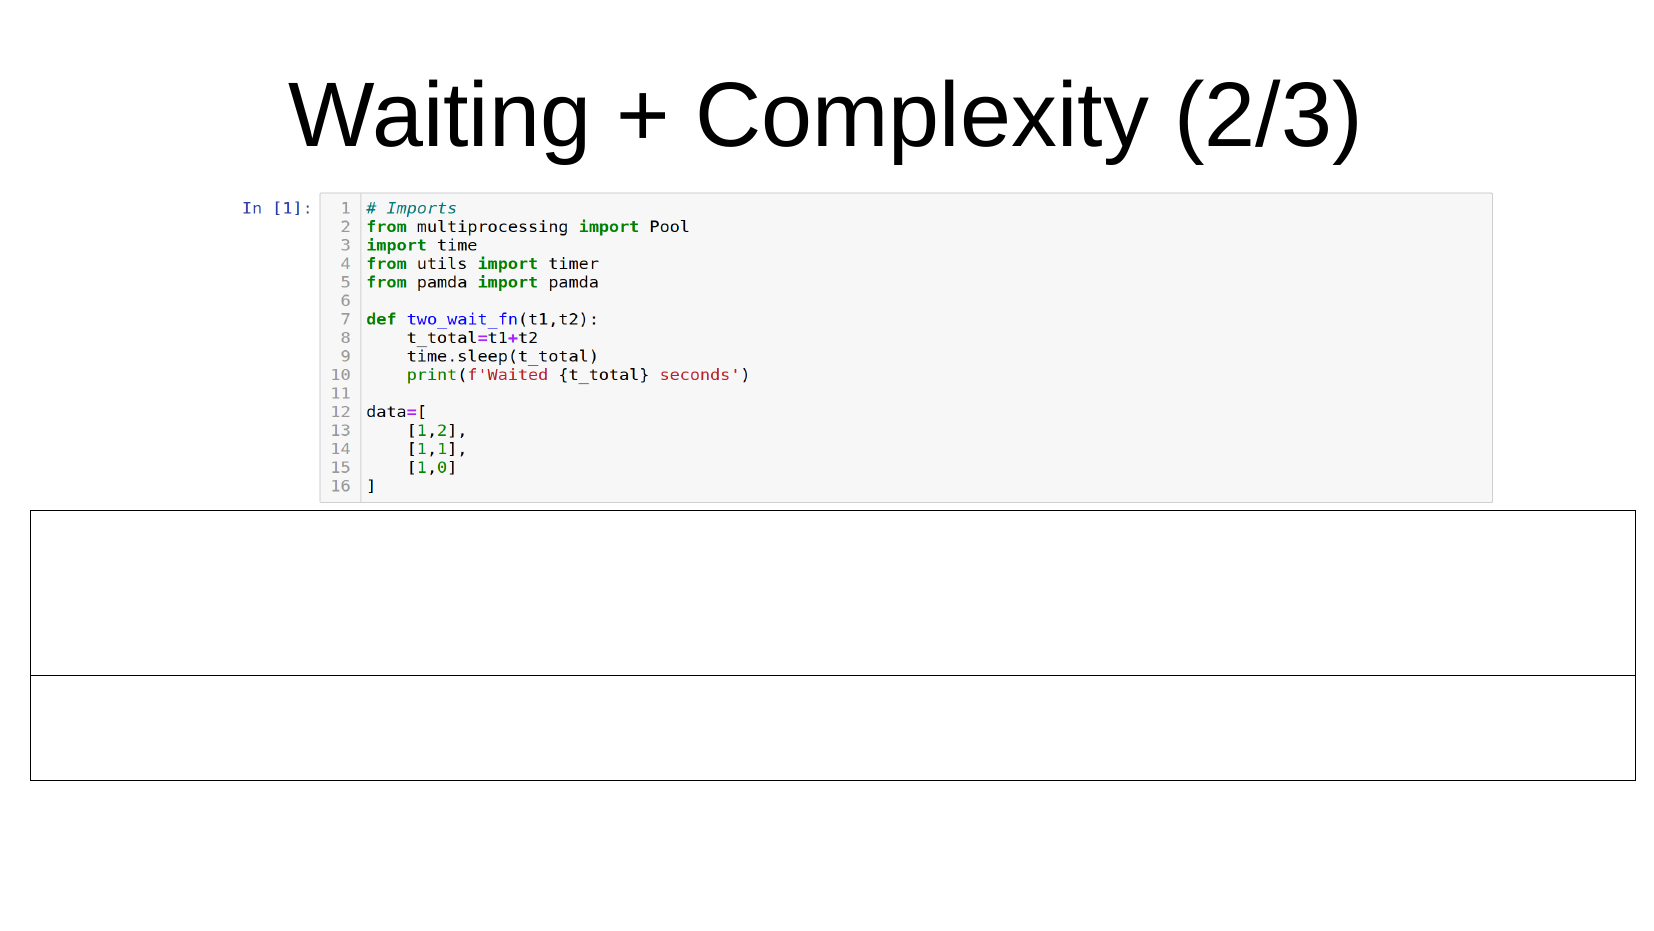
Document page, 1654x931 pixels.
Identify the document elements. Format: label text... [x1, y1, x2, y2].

title Waiting + Complexity (2/3) [82, 37, 1571, 193]
picture [240, 193, 1501, 510]
text_box [30, 510, 1636, 781]
